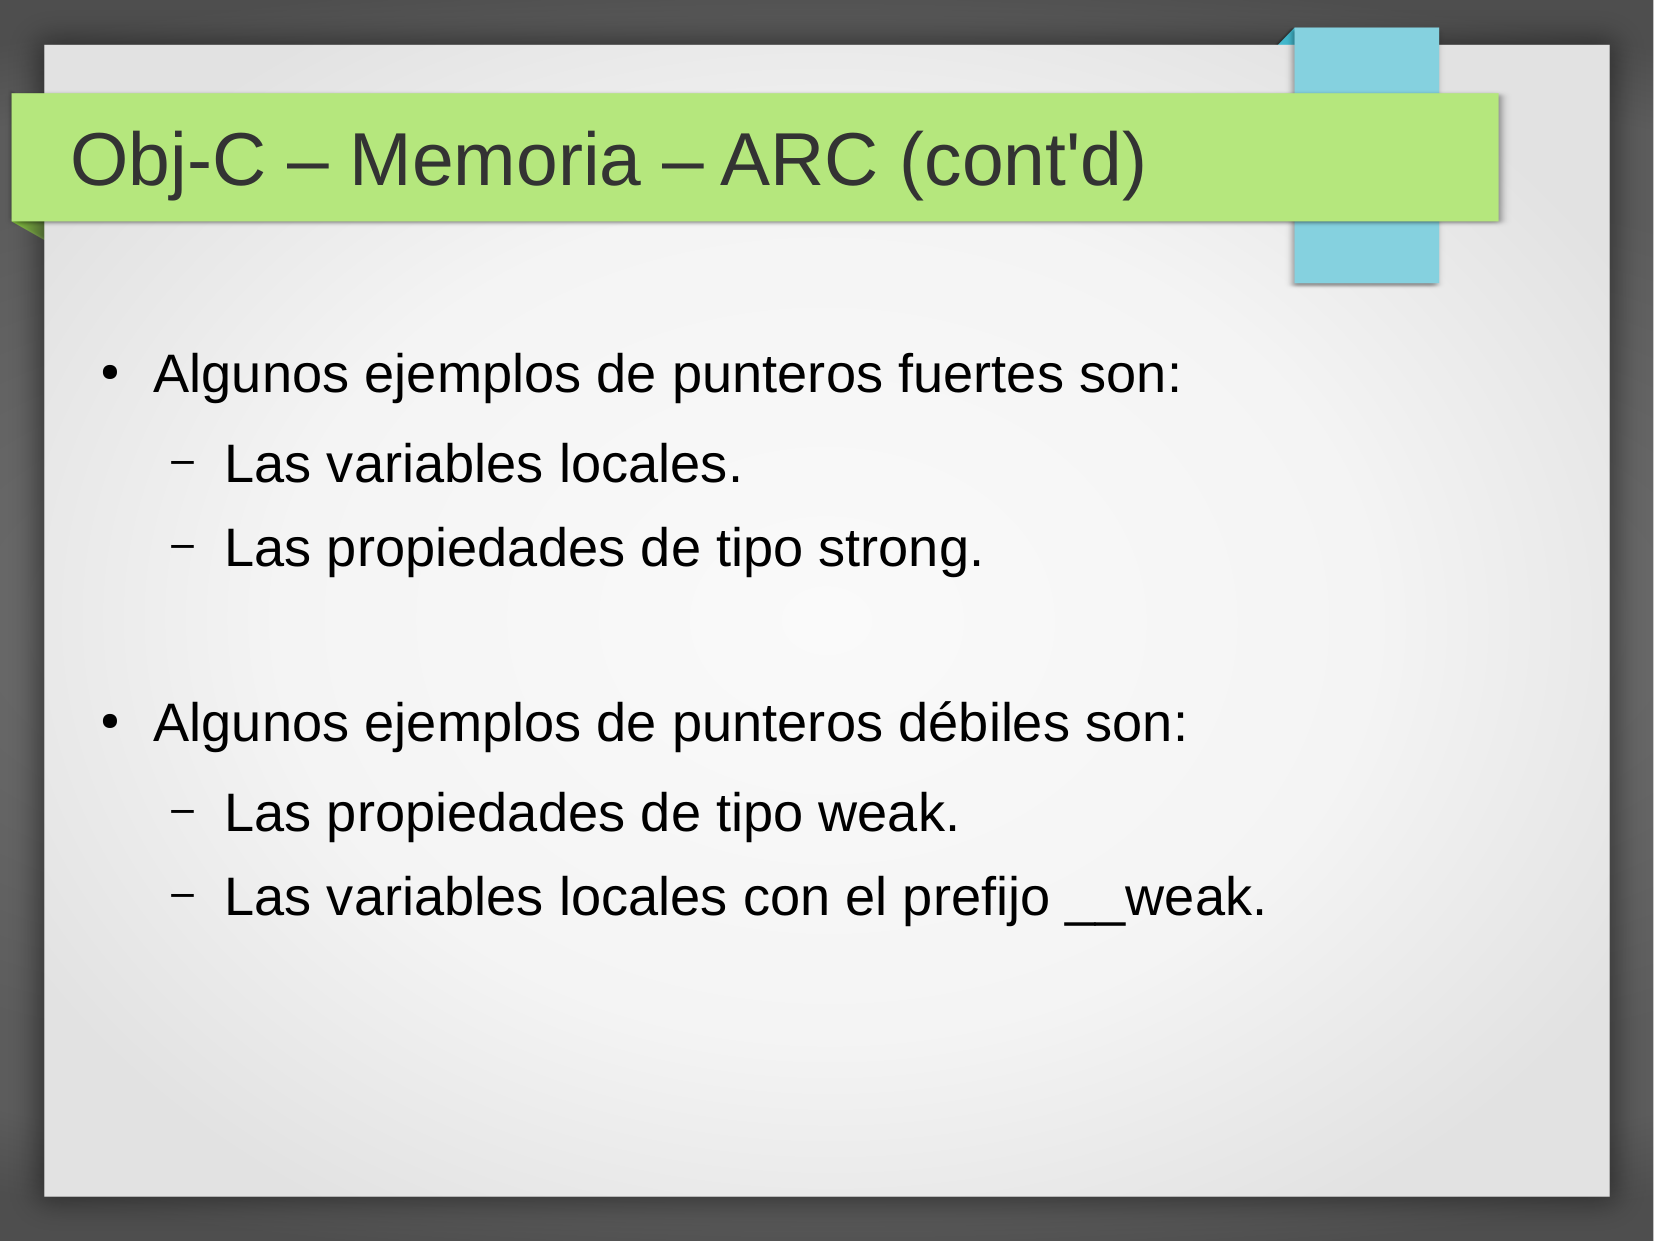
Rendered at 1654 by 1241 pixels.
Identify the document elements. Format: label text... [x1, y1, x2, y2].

picture [0, 0, 1654, 1241]
title Obj-C – Memoria – ARC (cont'd) [70, 106, 1229, 213]
list Algunos ejemplos de punteros fuertes son: Las variables locales. Las propiedades de tipo strong. Algunos ejemplos de punteros débiles son: Las propiedades de tipo weak. Las variables locales con el prefijo __weak. [82, 343, 1538, 1063]
